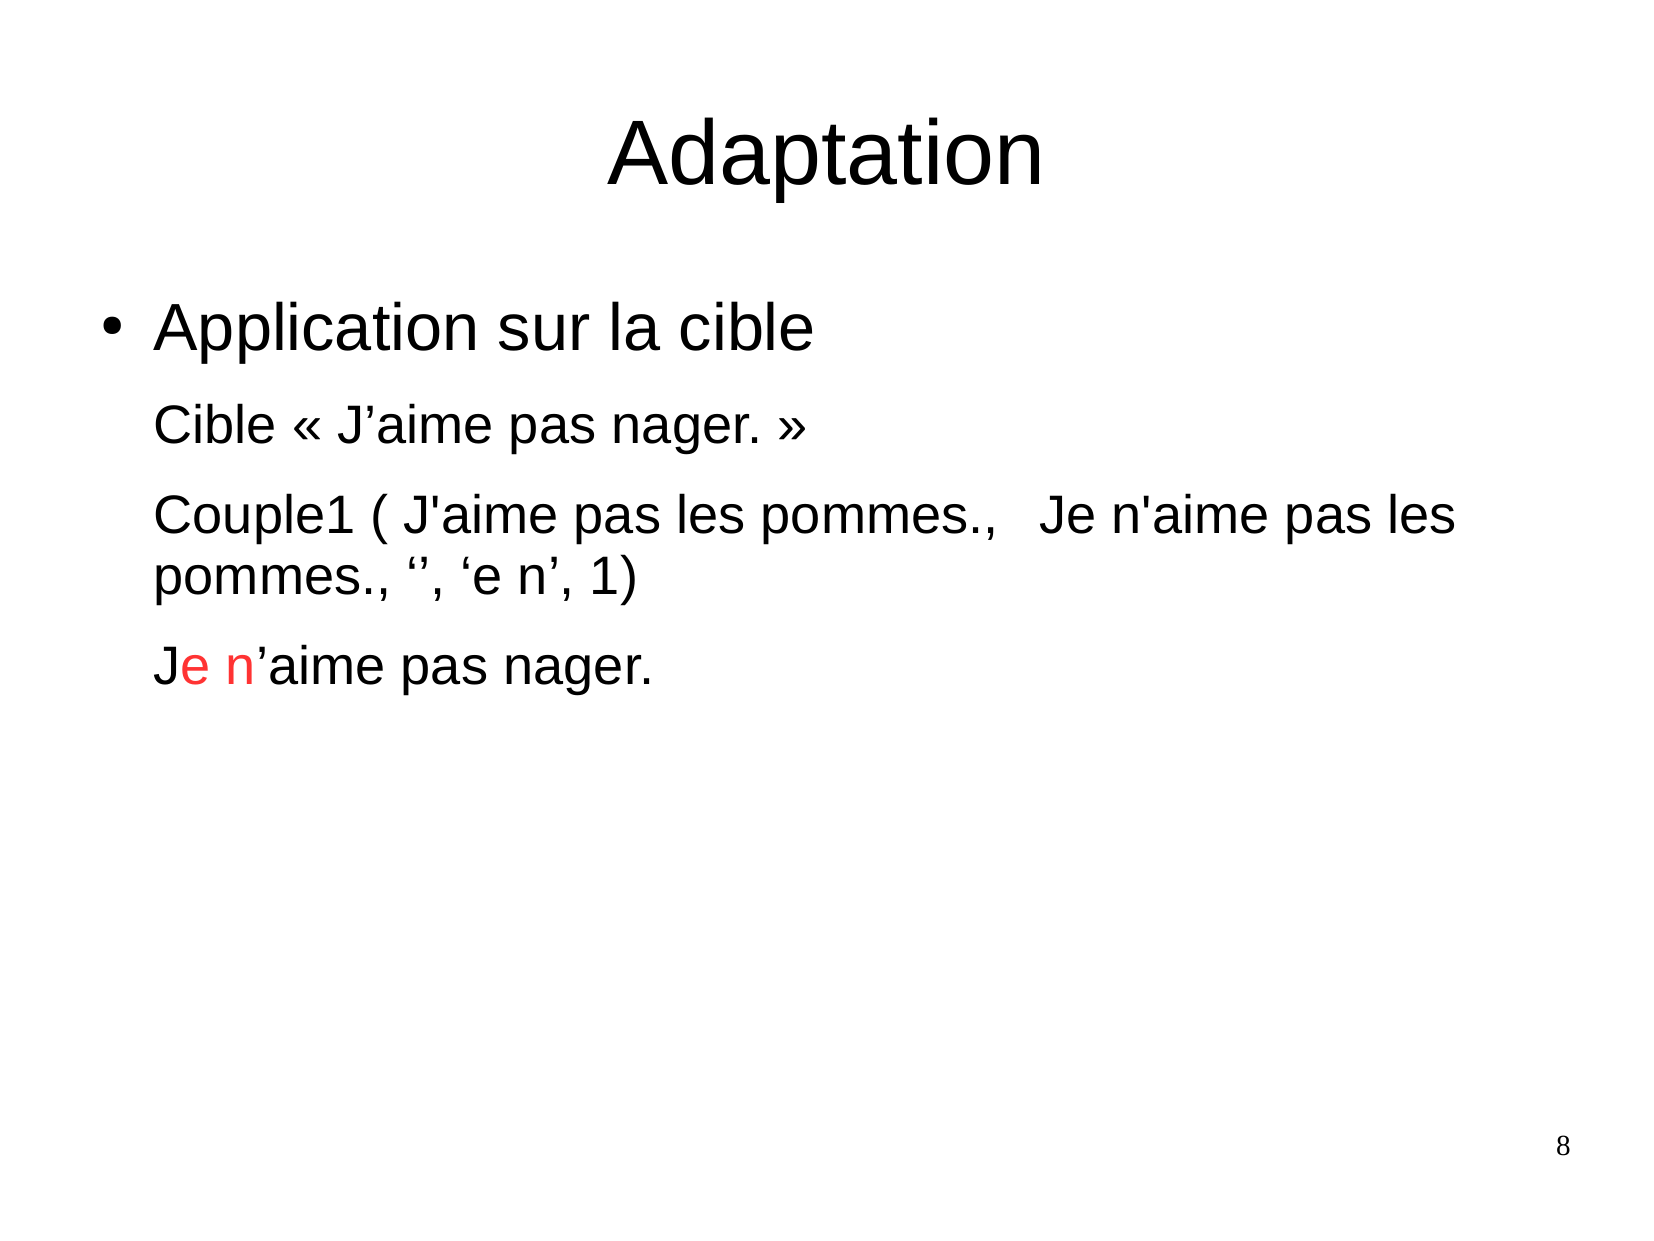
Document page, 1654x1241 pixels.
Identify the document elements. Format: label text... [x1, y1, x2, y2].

list Application sur la cible Cible « J’aime pas nager. » Couple1 ( J'aime pas les pommes., Je n'aime pas les pommes., ‘’, ‘e n’, 1) Je n’aime pas nager. [82, 290, 1571, 1010]
title Adaptation [82, 49, 1571, 257]
